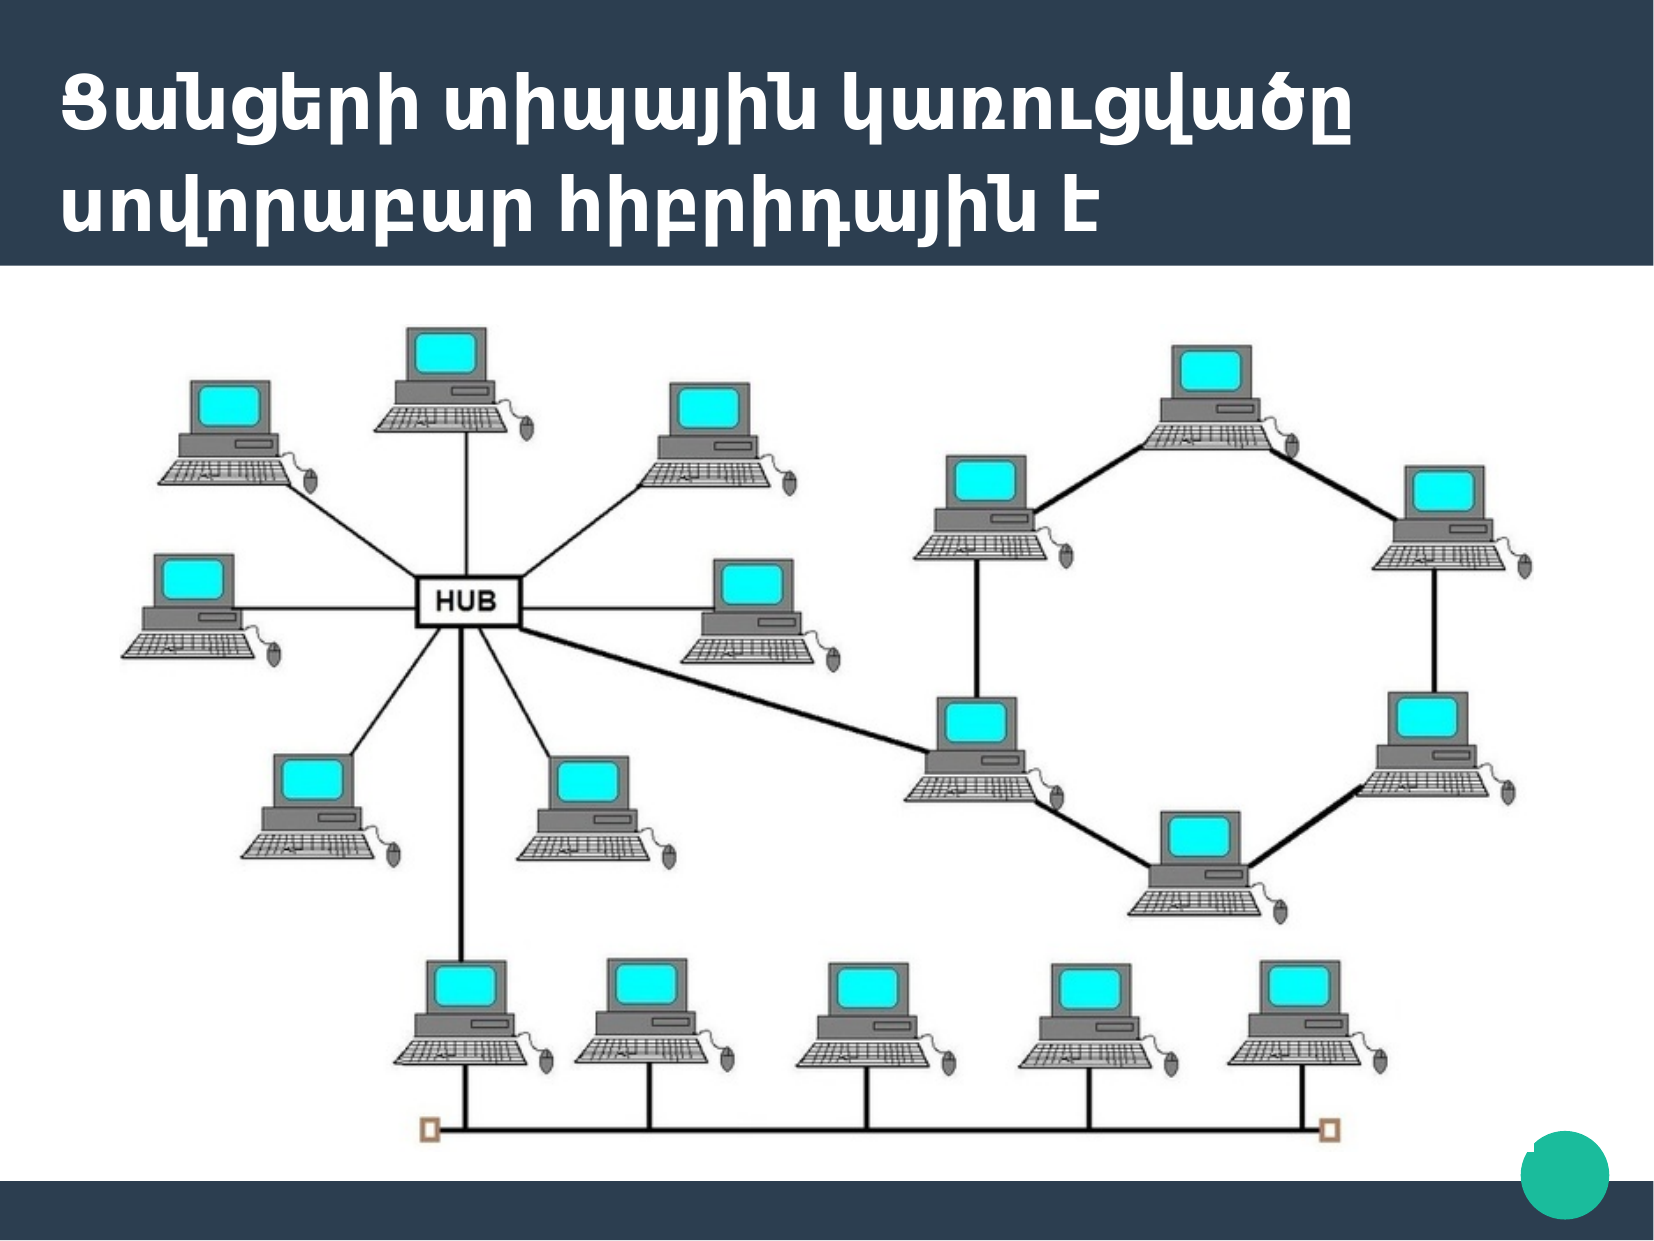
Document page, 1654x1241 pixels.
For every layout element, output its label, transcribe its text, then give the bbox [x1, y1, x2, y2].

picture [119, 324, 1534, 1152]
title Ցանցերի տիպային կառուցվածը սովորաբար հիբրիդային է [59, 49, 1595, 207]
